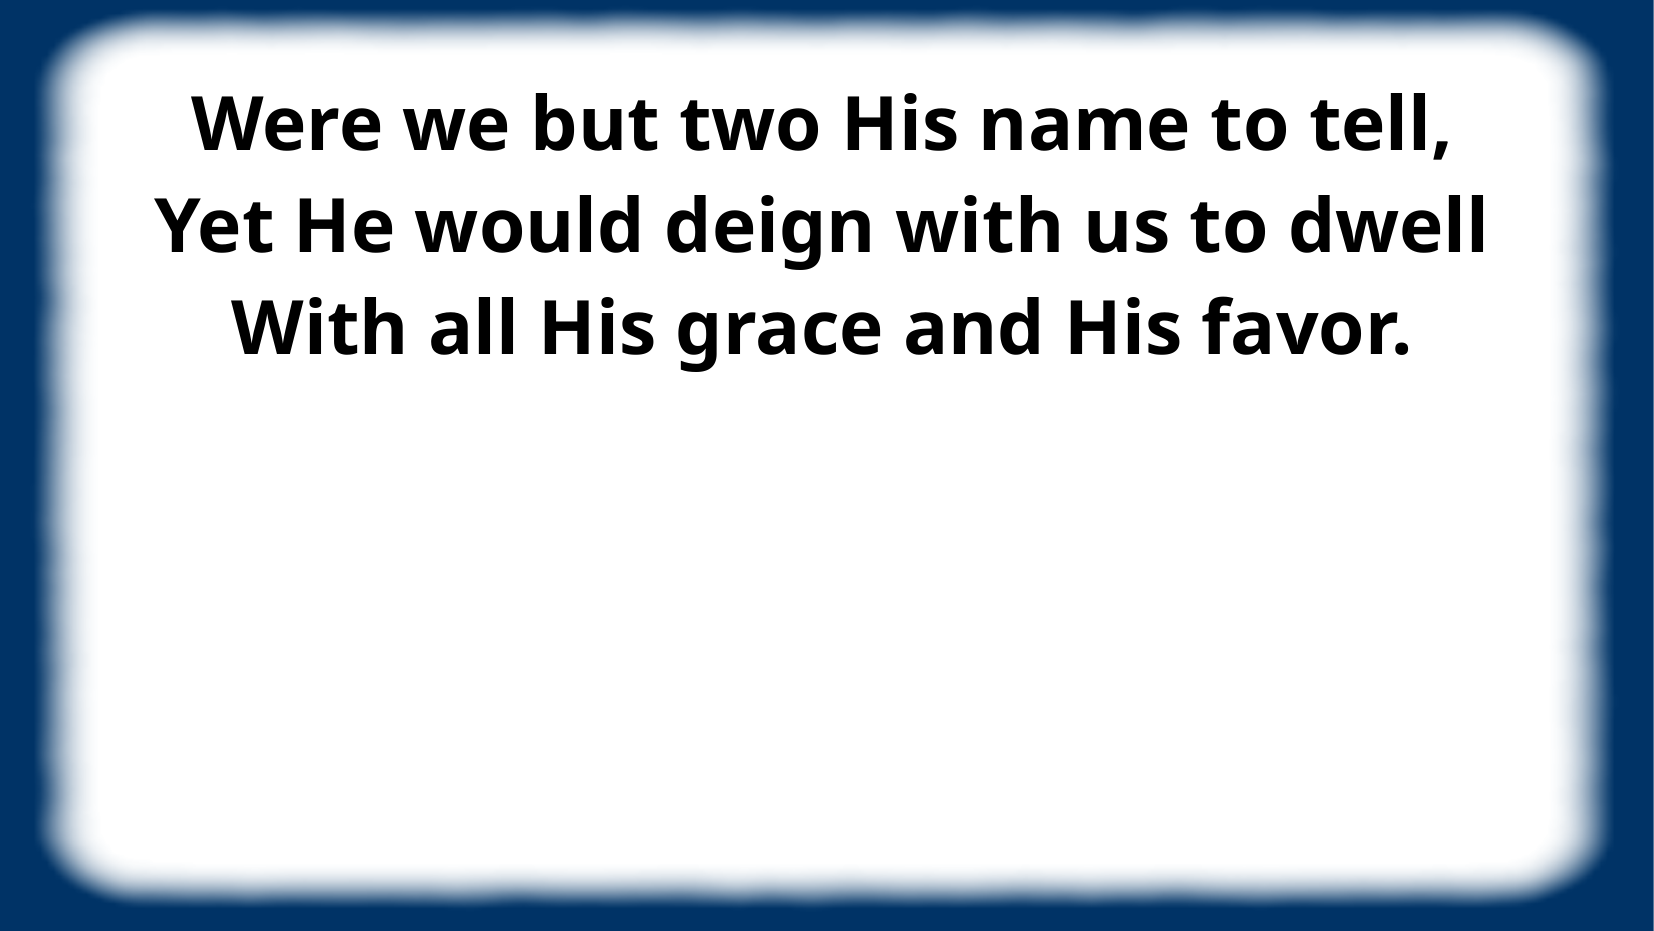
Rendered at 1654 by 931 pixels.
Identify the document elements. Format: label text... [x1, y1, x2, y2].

picture [0, 0, 1654, 931]
text_box Were we but two His name to tell, Yet He would deign with us to dwell With all His grace and His favor. [80, 62, 1566, 377]
